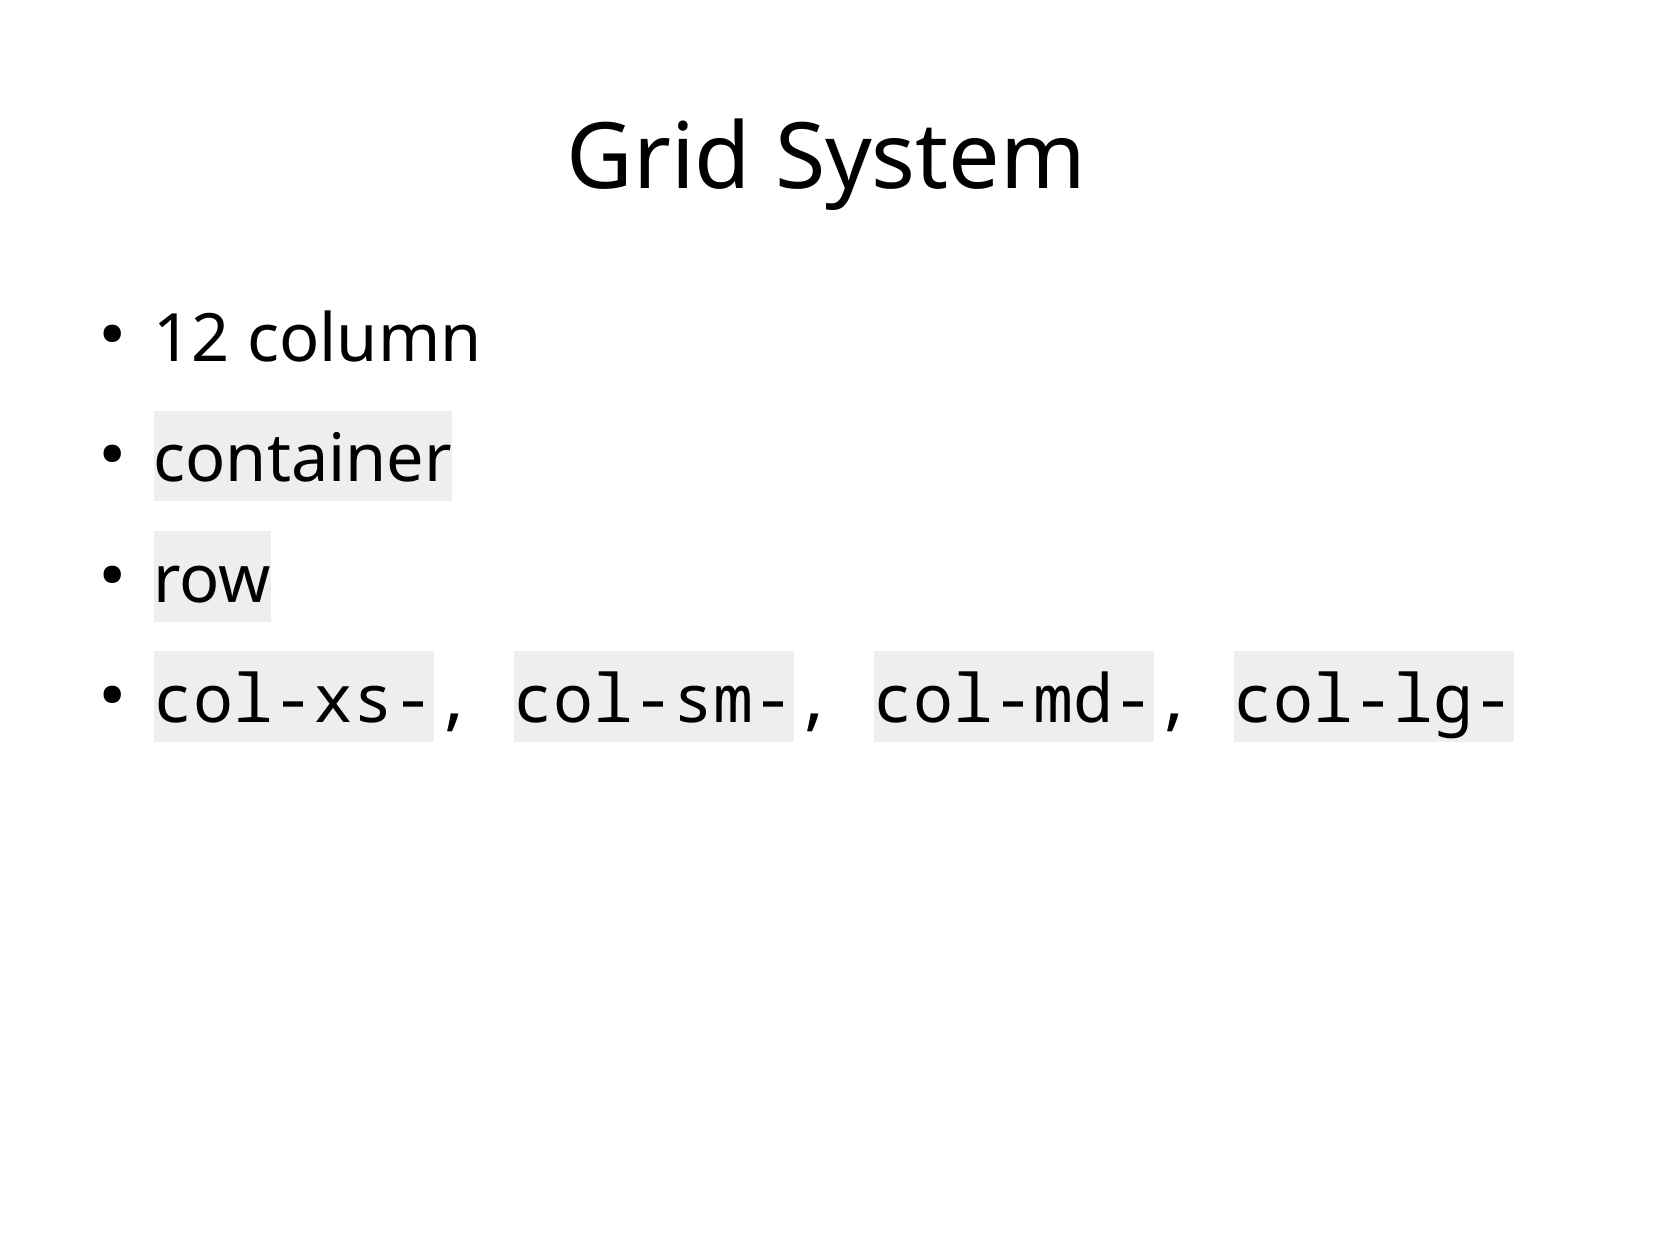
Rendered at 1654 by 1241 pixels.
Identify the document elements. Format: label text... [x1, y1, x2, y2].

title Grid System [82, 49, 1571, 257]
list 12 column container row col-xs-, col-sm-, col-md-, col-lg- [82, 290, 1571, 1010]
